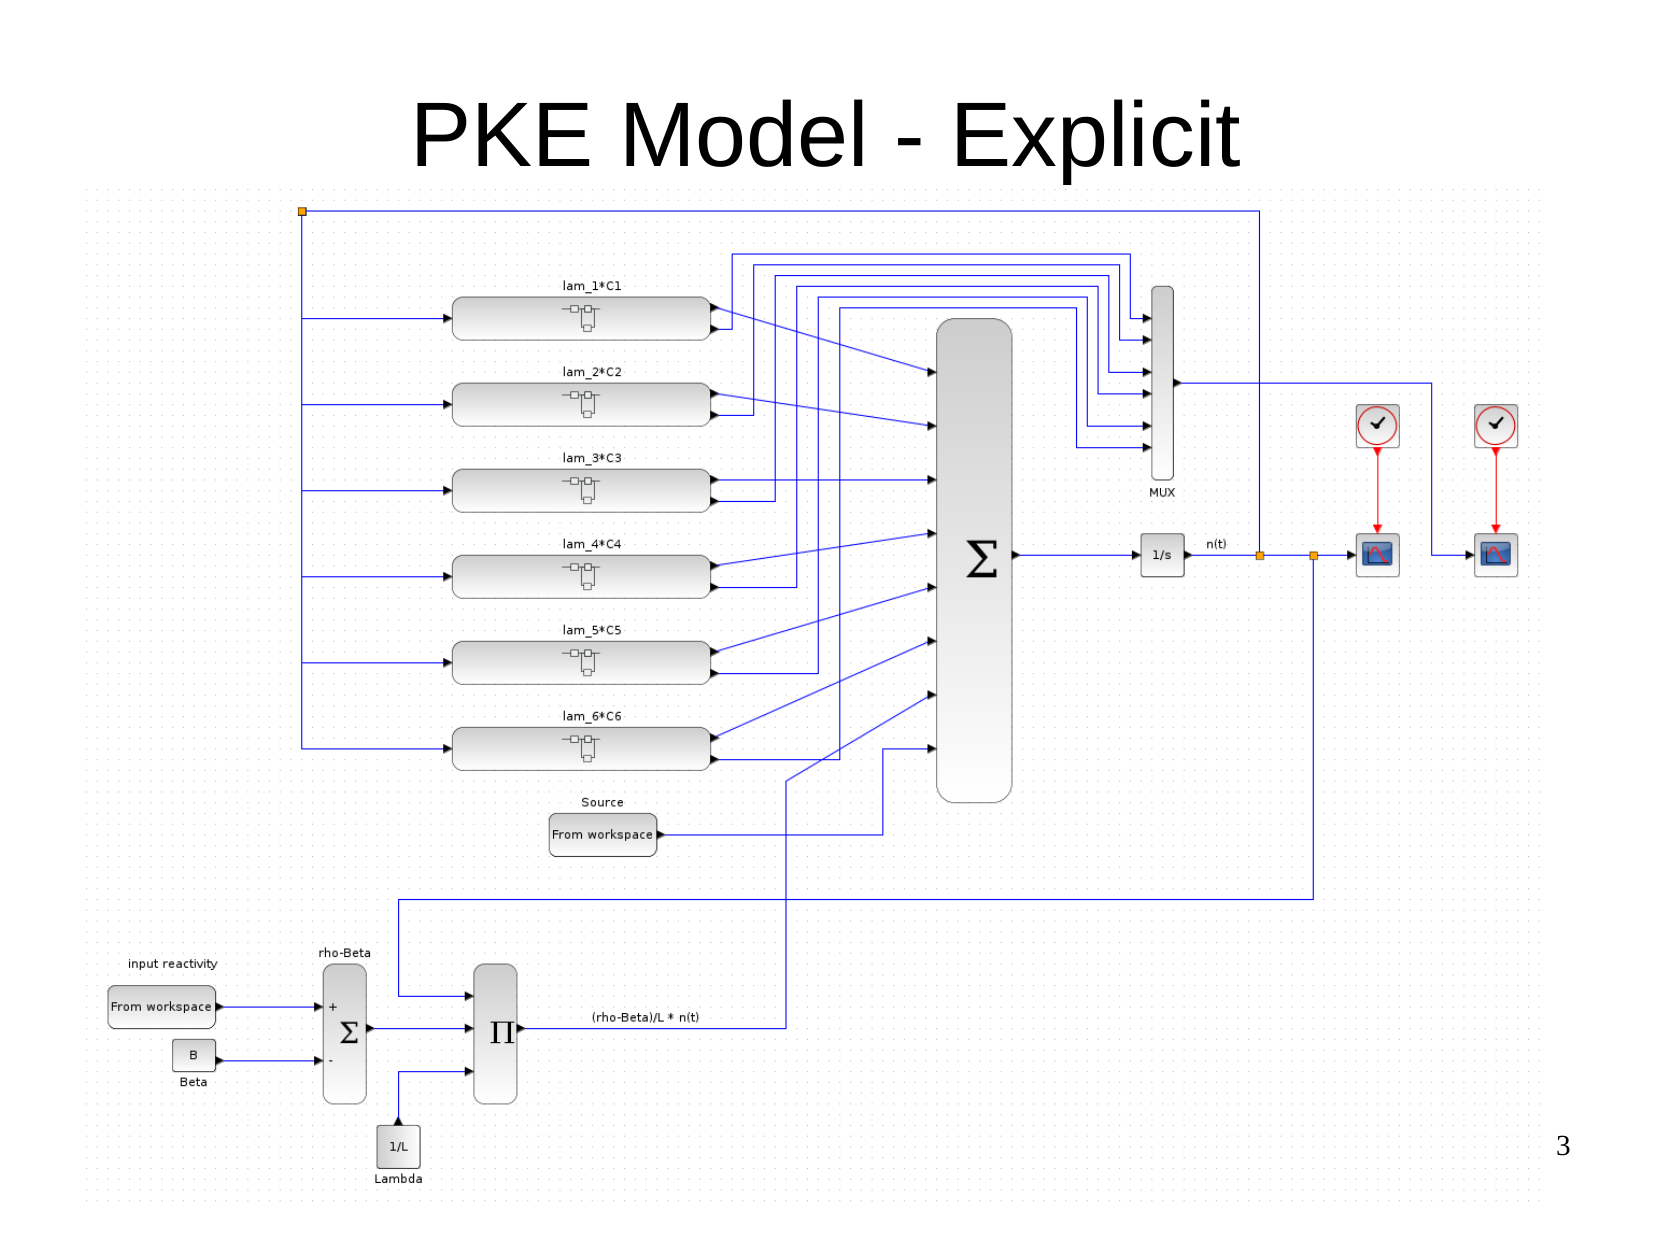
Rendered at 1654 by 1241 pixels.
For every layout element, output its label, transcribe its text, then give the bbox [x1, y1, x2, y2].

picture [86, 189, 1542, 1211]
title PKE Model - Explicit [82, 31, 1571, 239]
